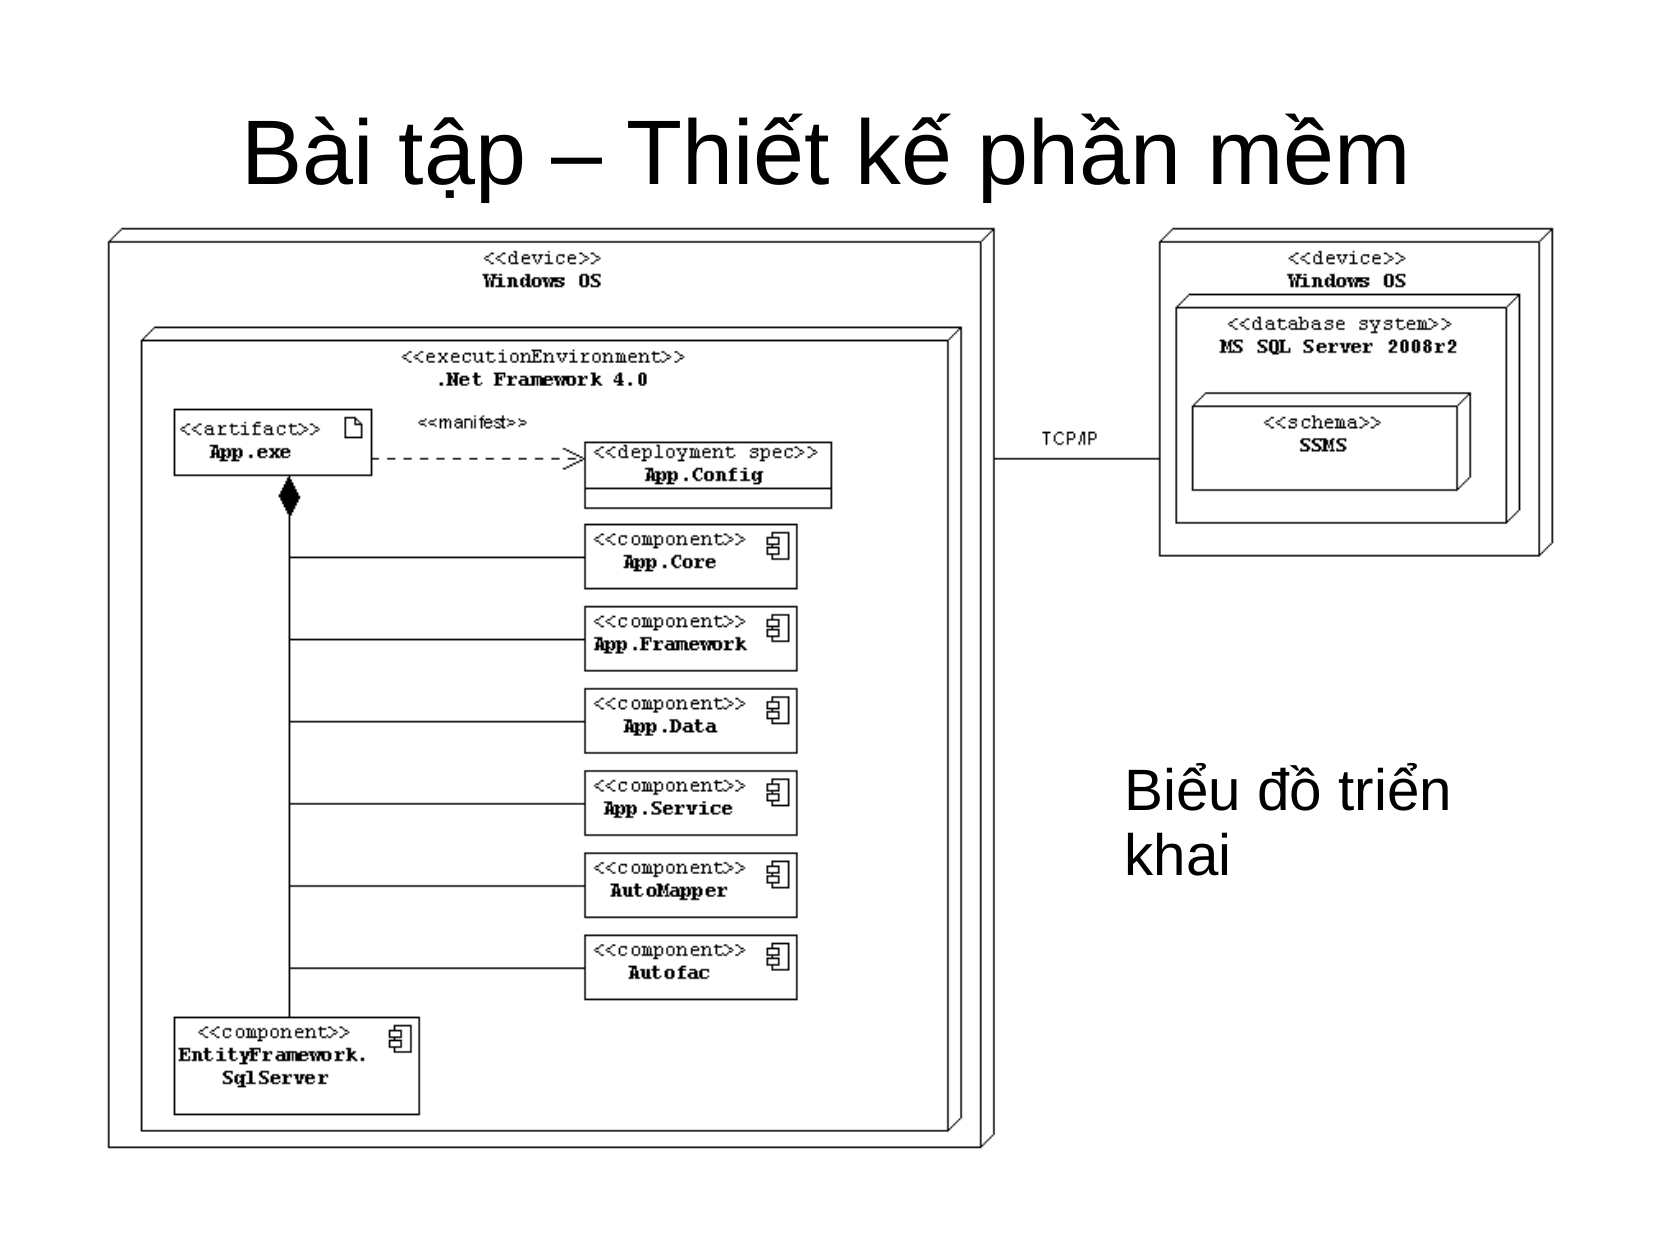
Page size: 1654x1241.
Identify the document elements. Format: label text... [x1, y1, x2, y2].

title Bài tập – Thiết kế phần mềm [82, 49, 1571, 257]
text_box Biểu đồ triển khai [1110, 750, 1471, 895]
picture [105, 225, 1560, 1156]
